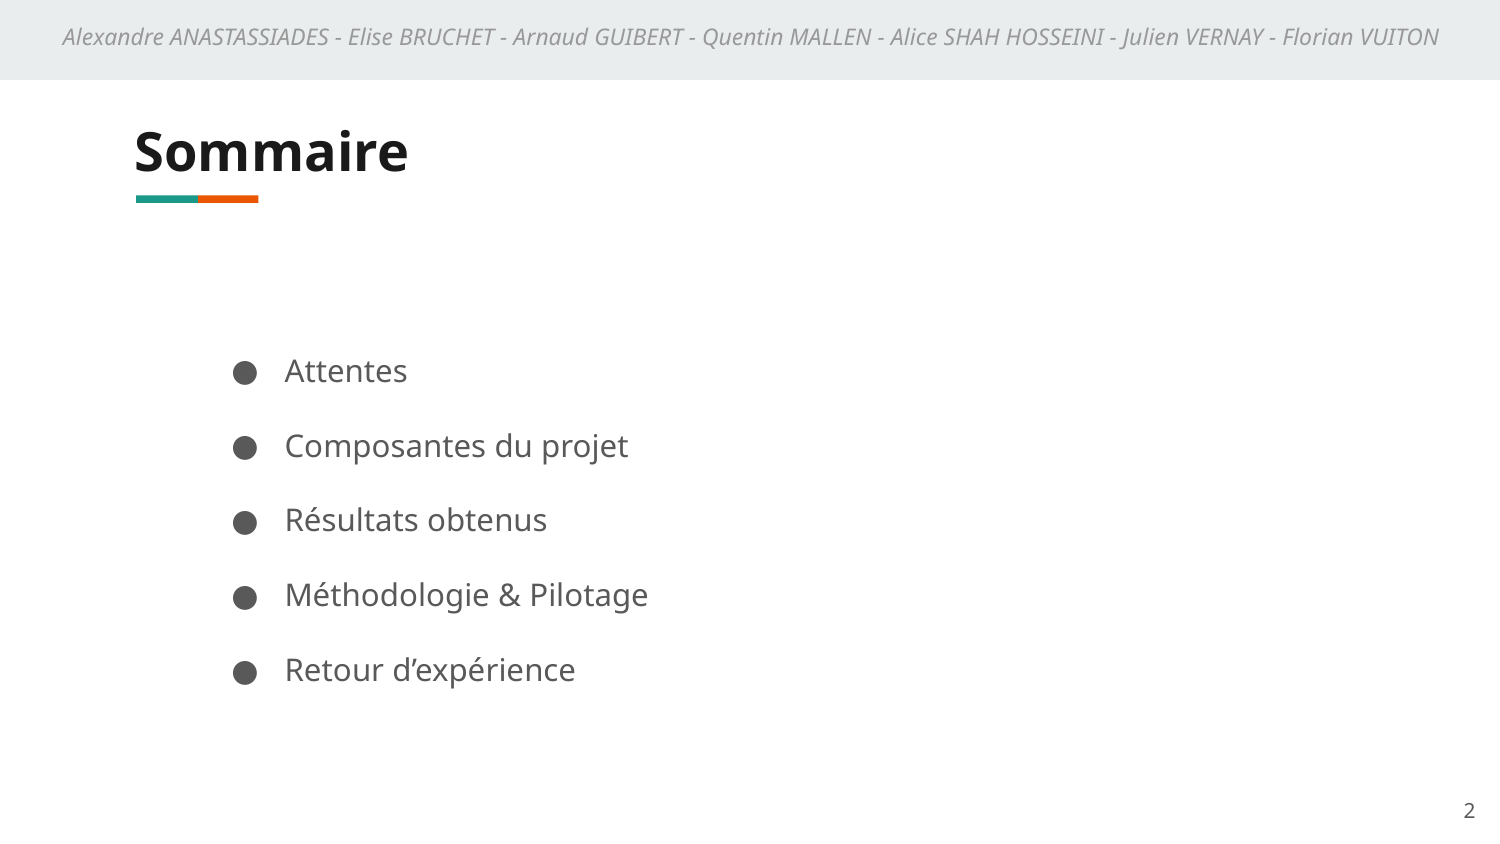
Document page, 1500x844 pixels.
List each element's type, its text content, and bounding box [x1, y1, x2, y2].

title Sommaire [119, 102, 1381, 191]
slide_number <numéro> [1400, 779, 1491, 844]
text_box Alexandre ANASTASSIADES - Elise BRUCHET - Arnaud GUIBERT - Quentin MALLEN - Alice SHAH HOSSEINI - Julien VERNAY - Florian VUITON [11, 7, 1493, 67]
list Attentes Composantes du projet Résultats obtenus Méthodologie & Pilotage Retour d’expérience [119, 298, 1381, 742]
